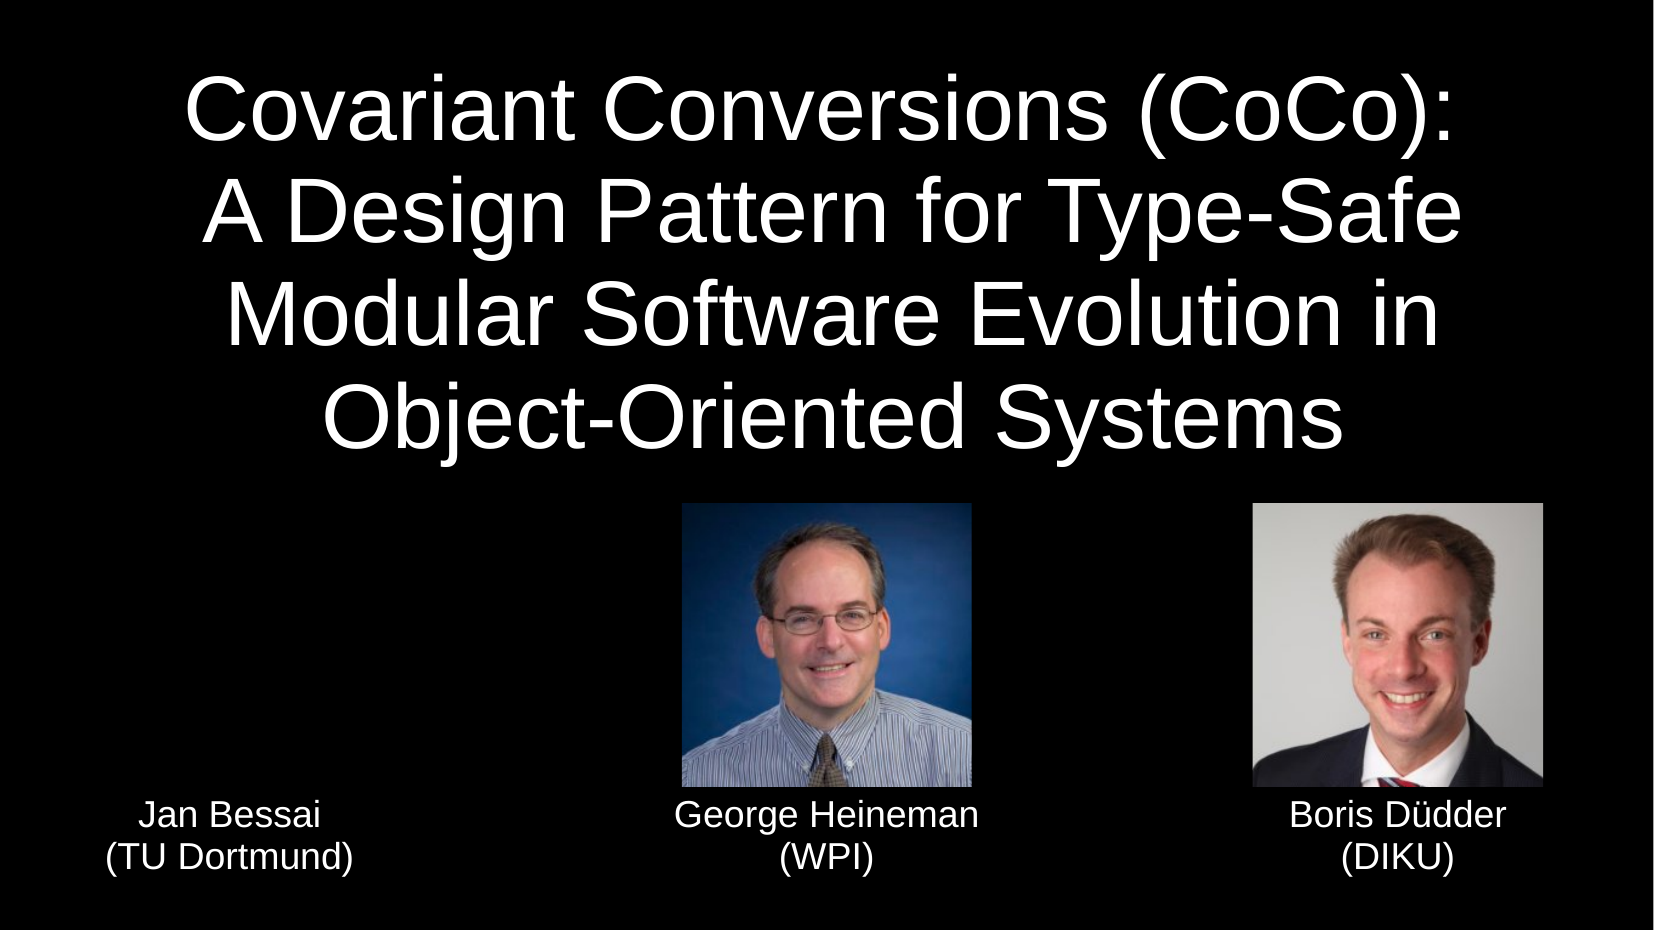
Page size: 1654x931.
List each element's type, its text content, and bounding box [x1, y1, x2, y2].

picture [1252, 503, 1544, 787]
text_box George Heineman (WPI) [659, 786, 995, 886]
text_box Boris Düdder (DIKU) [1273, 786, 1522, 886]
picture [681, 503, 972, 786]
text_box Jan Bessai (TU Dortmund) [90, 786, 370, 886]
title Covariant Conversions (CoCo): A Design Pattern for Type-Safe Modular Software Evolution in Object-Oriented Systems [90, 57, 1579, 468]
